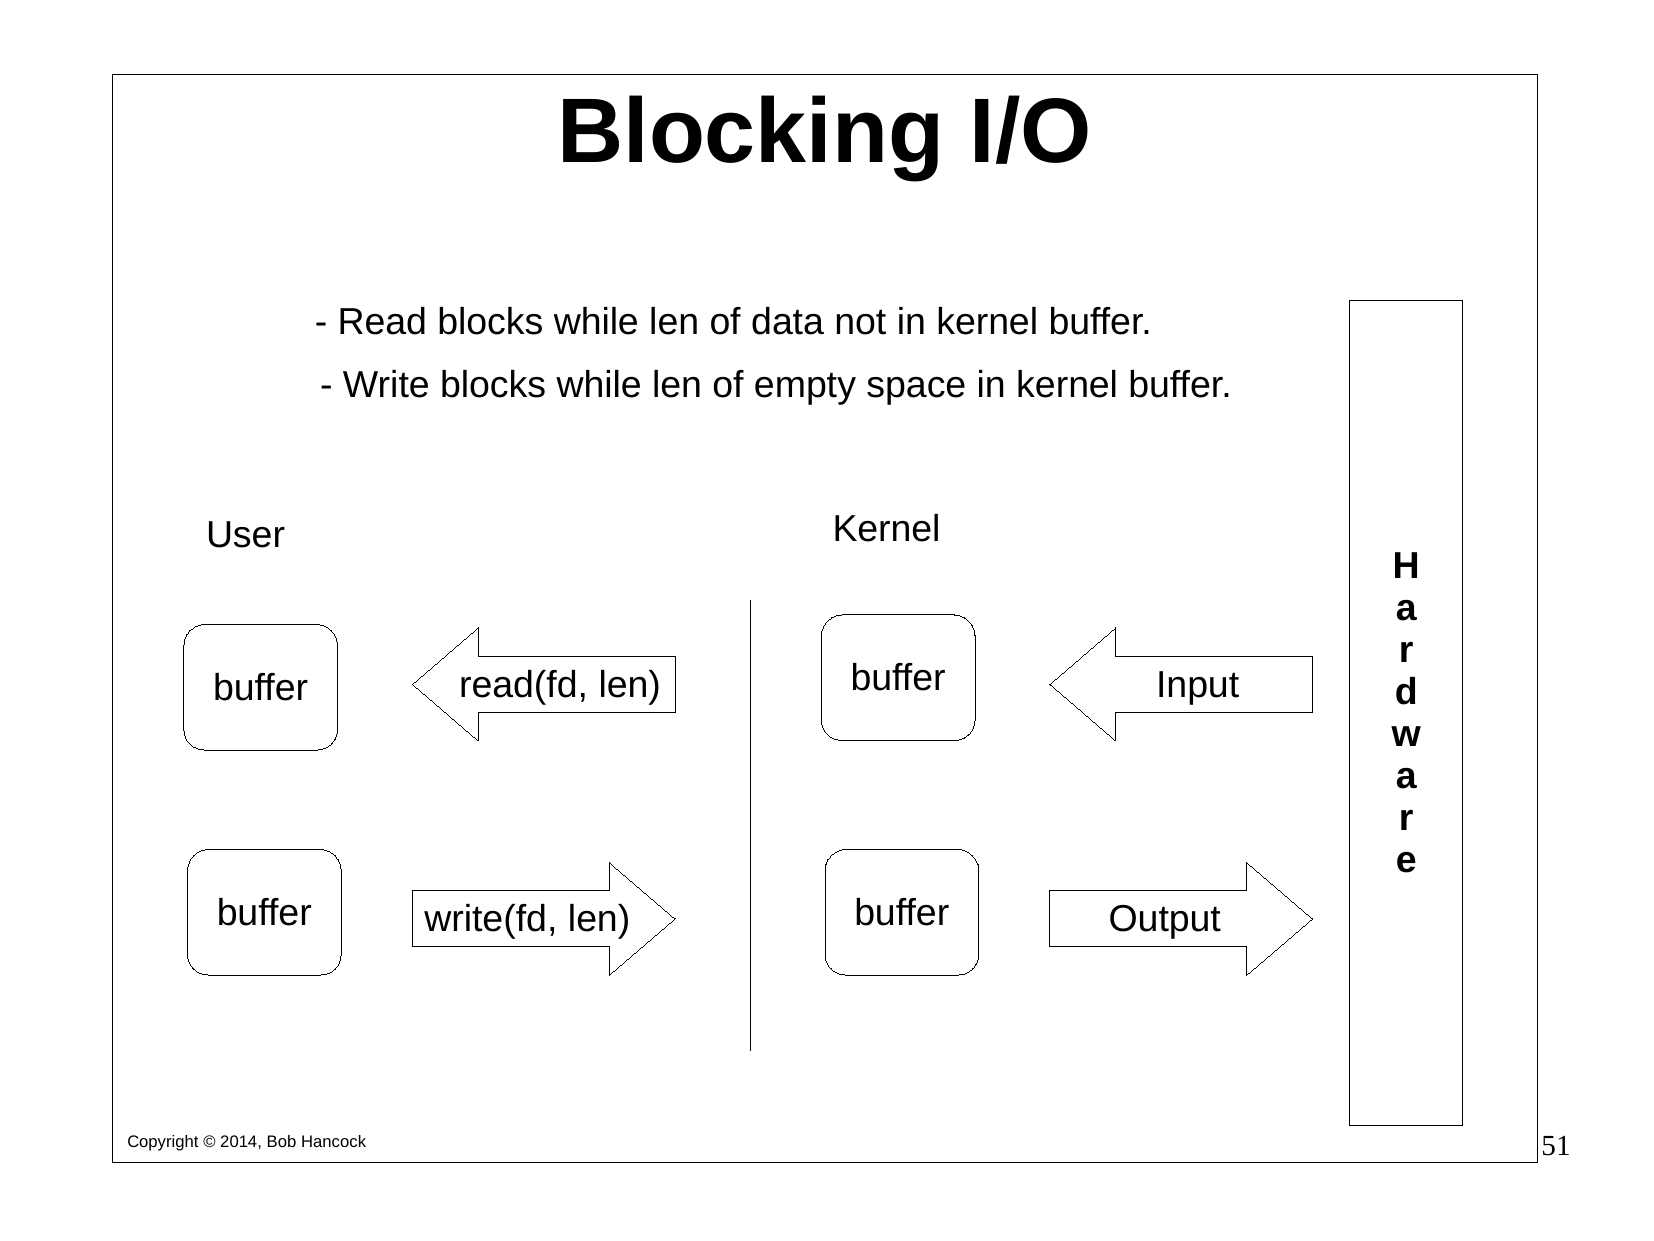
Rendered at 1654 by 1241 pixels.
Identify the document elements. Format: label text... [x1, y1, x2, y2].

text_box - Read blocks while len of data not in kernel buffer. [300, 293, 1238, 351]
text_box buffer [825, 849, 979, 976]
text_box buffer [821, 614, 976, 741]
text_box Output [1049, 862, 1313, 976]
text_box buffer [183, 624, 338, 751]
text_box Copyright © 2014, Bob Hancock [112, 1125, 382, 1159]
text_box Input [1049, 627, 1313, 741]
title Blocking I/O [112, 75, 1538, 188]
text_box write(fd, len) [412, 862, 676, 976]
text_box H a r d w a r e [1349, 300, 1463, 1126]
text_box User [191, 505, 301, 563]
text_box - Write blocks while len of empty space in kernel buffer. [305, 355, 1276, 413]
text_box buffer [187, 849, 342, 976]
text_box read(fd, len) [412, 627, 676, 741]
text_box Kernel [817, 500, 956, 563]
